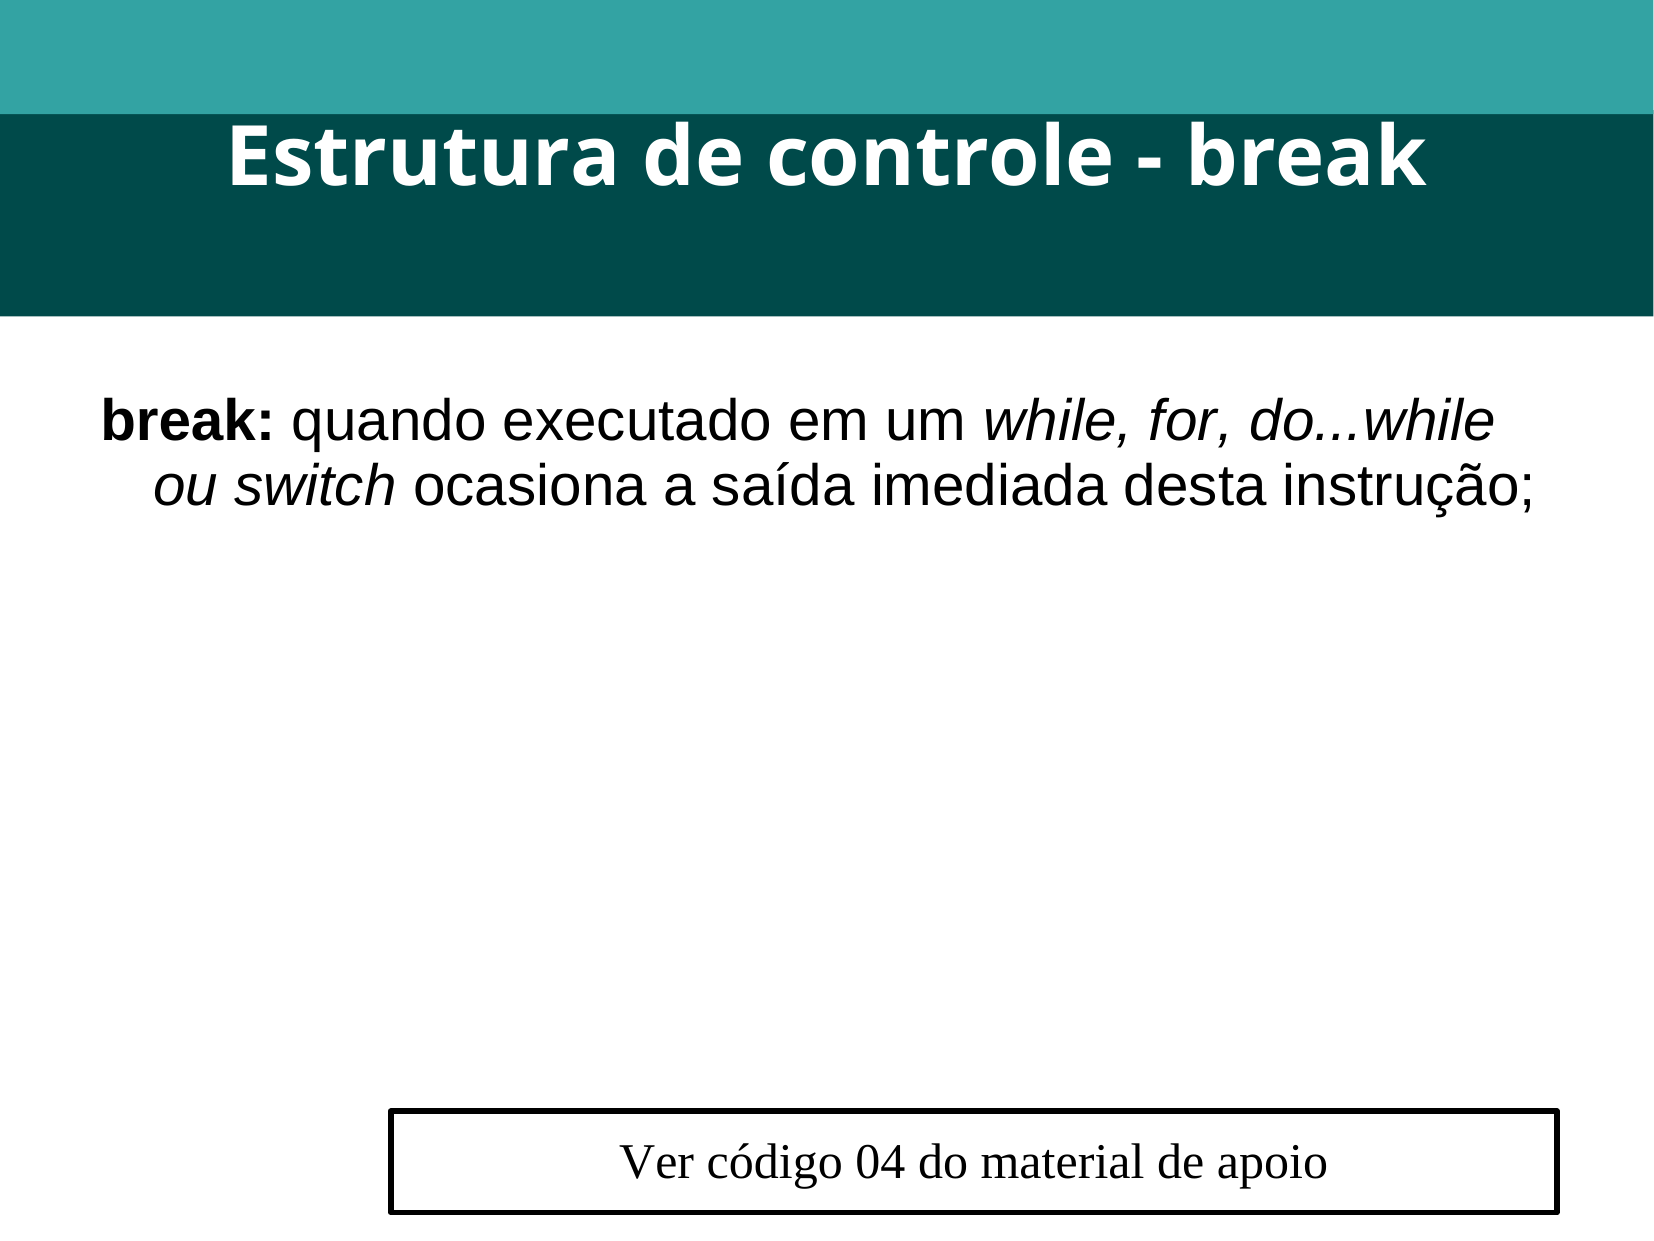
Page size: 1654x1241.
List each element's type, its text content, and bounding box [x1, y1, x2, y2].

text_box Ver código 04 do material de apoio [390, 1111, 1557, 1213]
list break: quando executado em um while, for, do...while ou switch ocasiona a saída imediada desta instrução; [82, 290, 1571, 1109]
title Estrutura de controle - break [82, 49, 1571, 257]
